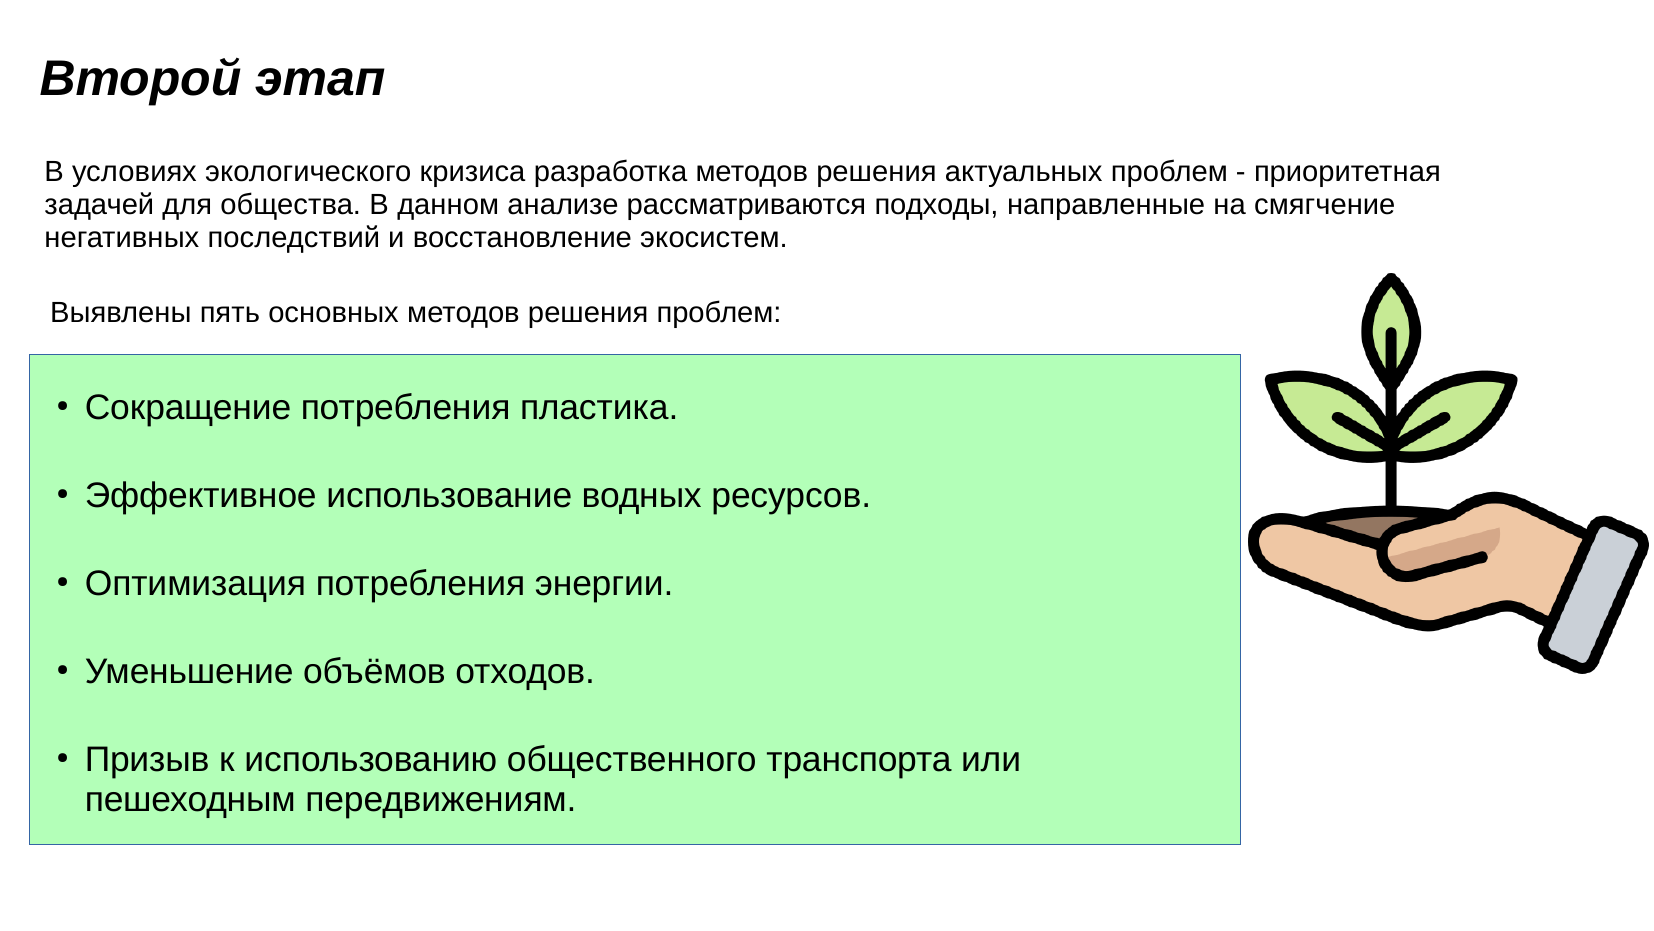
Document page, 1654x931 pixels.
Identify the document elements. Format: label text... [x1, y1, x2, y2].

text_box В условиях экологического кризиса разработка методов решения актуальных проблем - приоритетная задачей для общества. В данном анализе рассматриваются подходы, направленные на смягчение негативных последствий и восстановление экосистем. [29, 147, 1477, 337]
text_box [29, 354, 1241, 845]
list Сокращение потребления пластика. Эффективное использование водных ресурсов. Оптимизация потребления энергии. Уменьшение объёмов отходов. Призыв к использованию общественного транспорта или пешеходным передвижениям. [47, 354, 1241, 827]
text_box Выявлены пять основных методов решения проблем: [35, 288, 798, 337]
picture [1240, 265, 1654, 681]
title Второй этап [0, 0, 573, 156]
